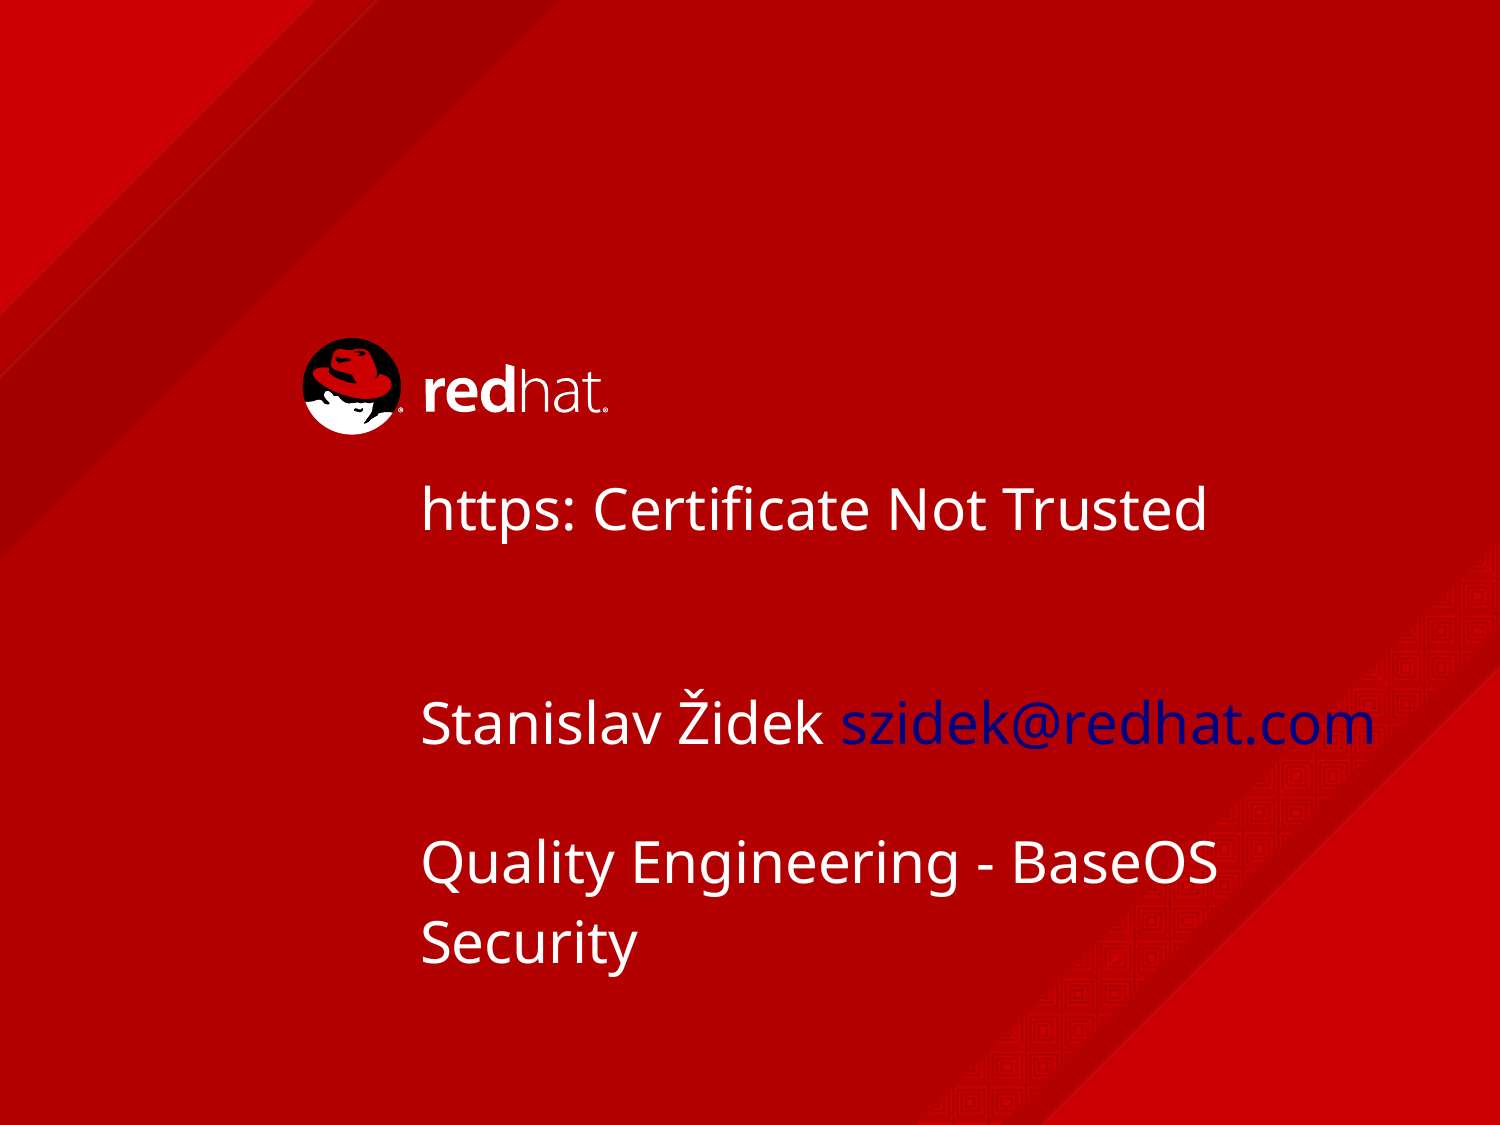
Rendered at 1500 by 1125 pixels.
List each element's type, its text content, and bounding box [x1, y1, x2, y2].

title https: Certificate Not Trusted [420, 467, 1381, 656]
picture [0, 0, 1500, 1125]
subtitle Stanislav Židek szidek@redhat.com Quality Engineering - BaseOS Security [420, 682, 1381, 1036]
